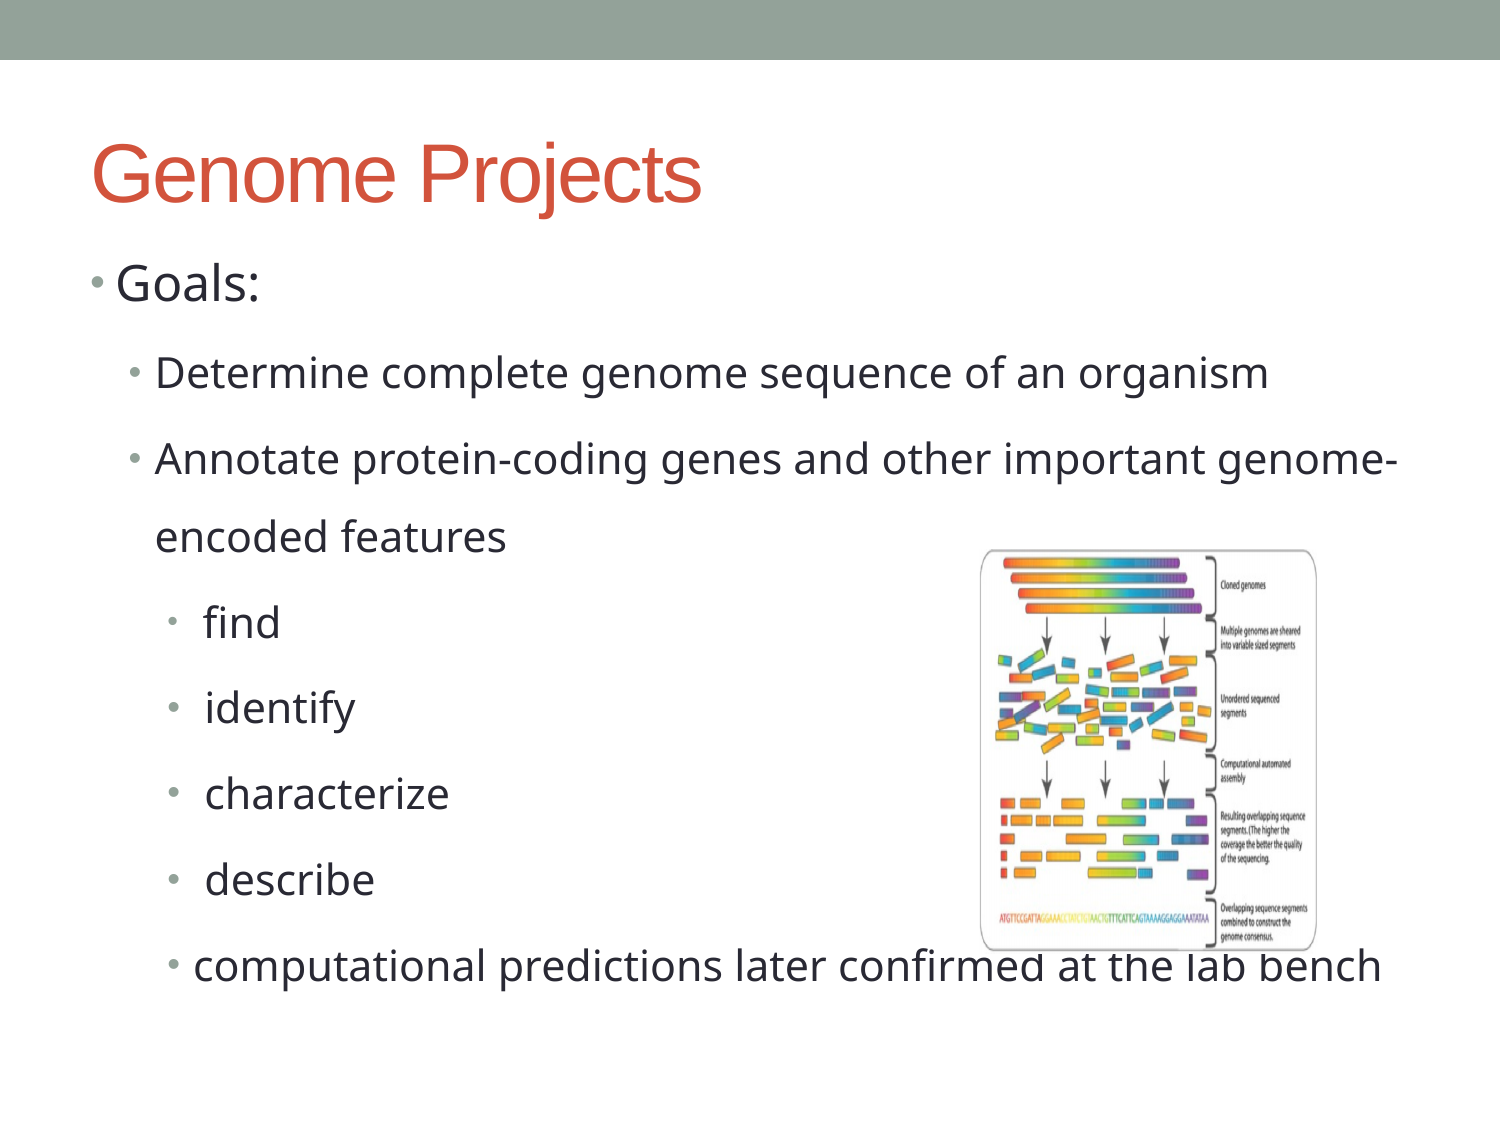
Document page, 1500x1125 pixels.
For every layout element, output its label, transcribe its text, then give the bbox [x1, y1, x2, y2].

picture [960, 533, 1340, 991]
title Genome Projects [75, 87, 1425, 214]
list Goals: Determine complete genome sequence of an organism Annotate protein-coding genes and other important genome-encoded features find identify characterize describe computational predictions later confirmed at the lab bench [75, 214, 1425, 1015]
